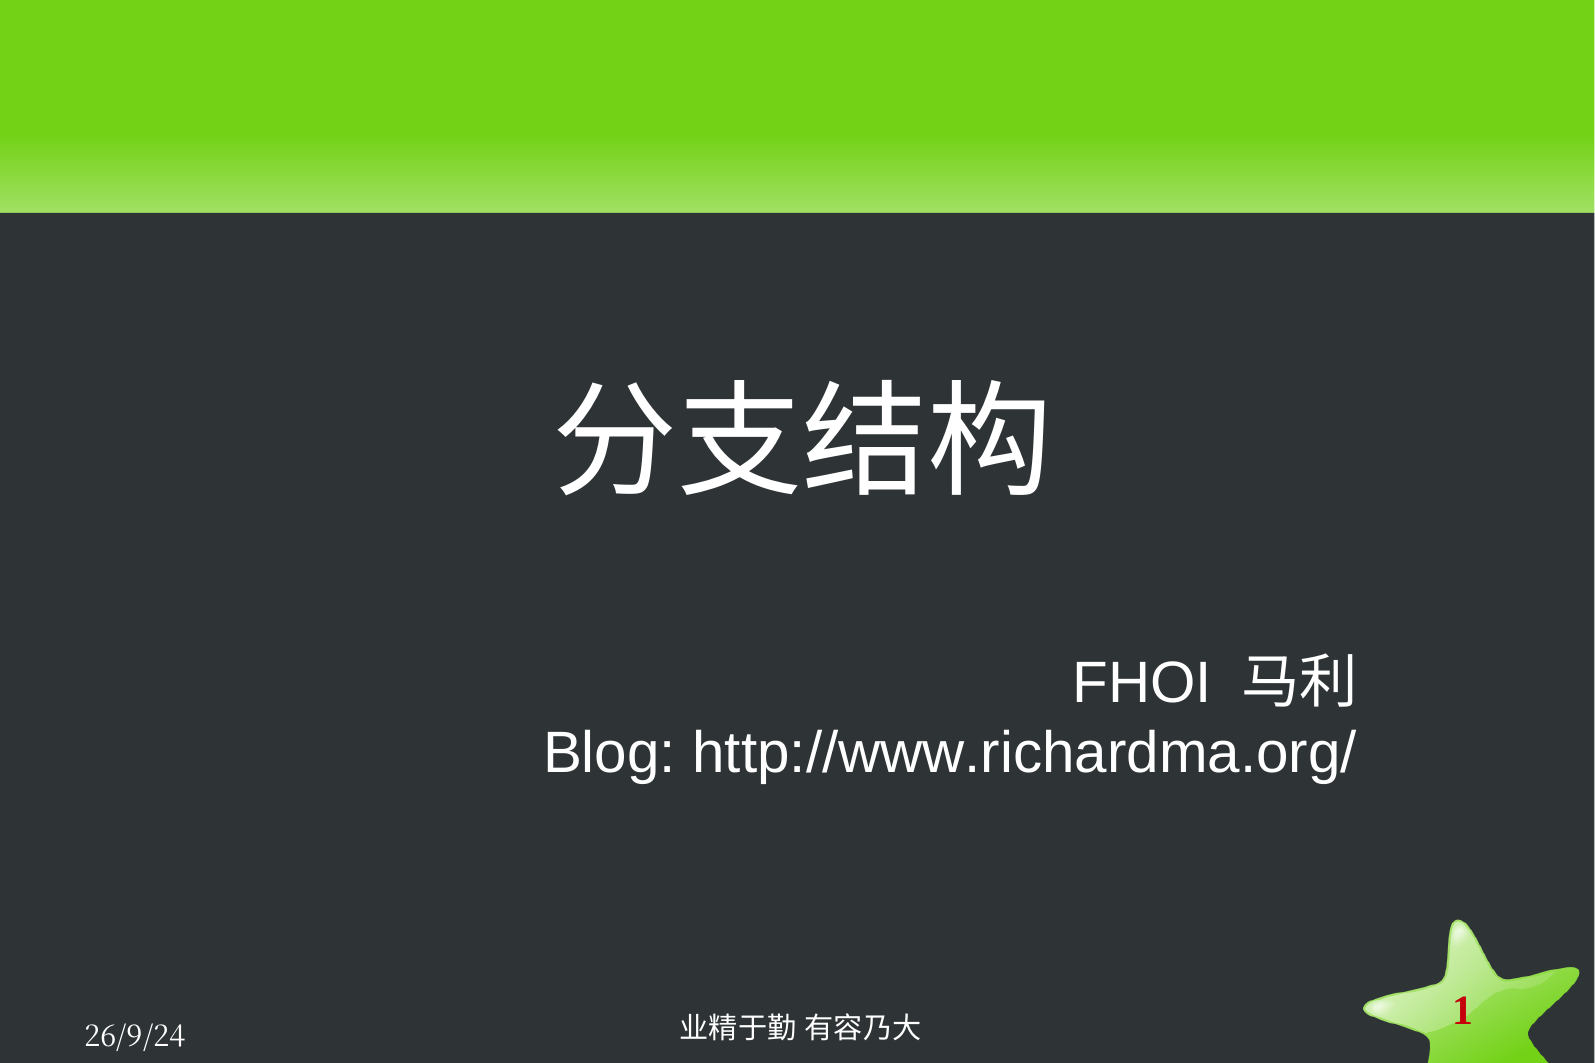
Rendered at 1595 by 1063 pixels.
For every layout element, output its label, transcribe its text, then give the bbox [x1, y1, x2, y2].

text_box FHOI 马利 Blog: http://www.richardma.org/ [199, 632, 1373, 781]
picture [0, 0, 1595, 1063]
title 分支结构 [85, 354, 1521, 520]
